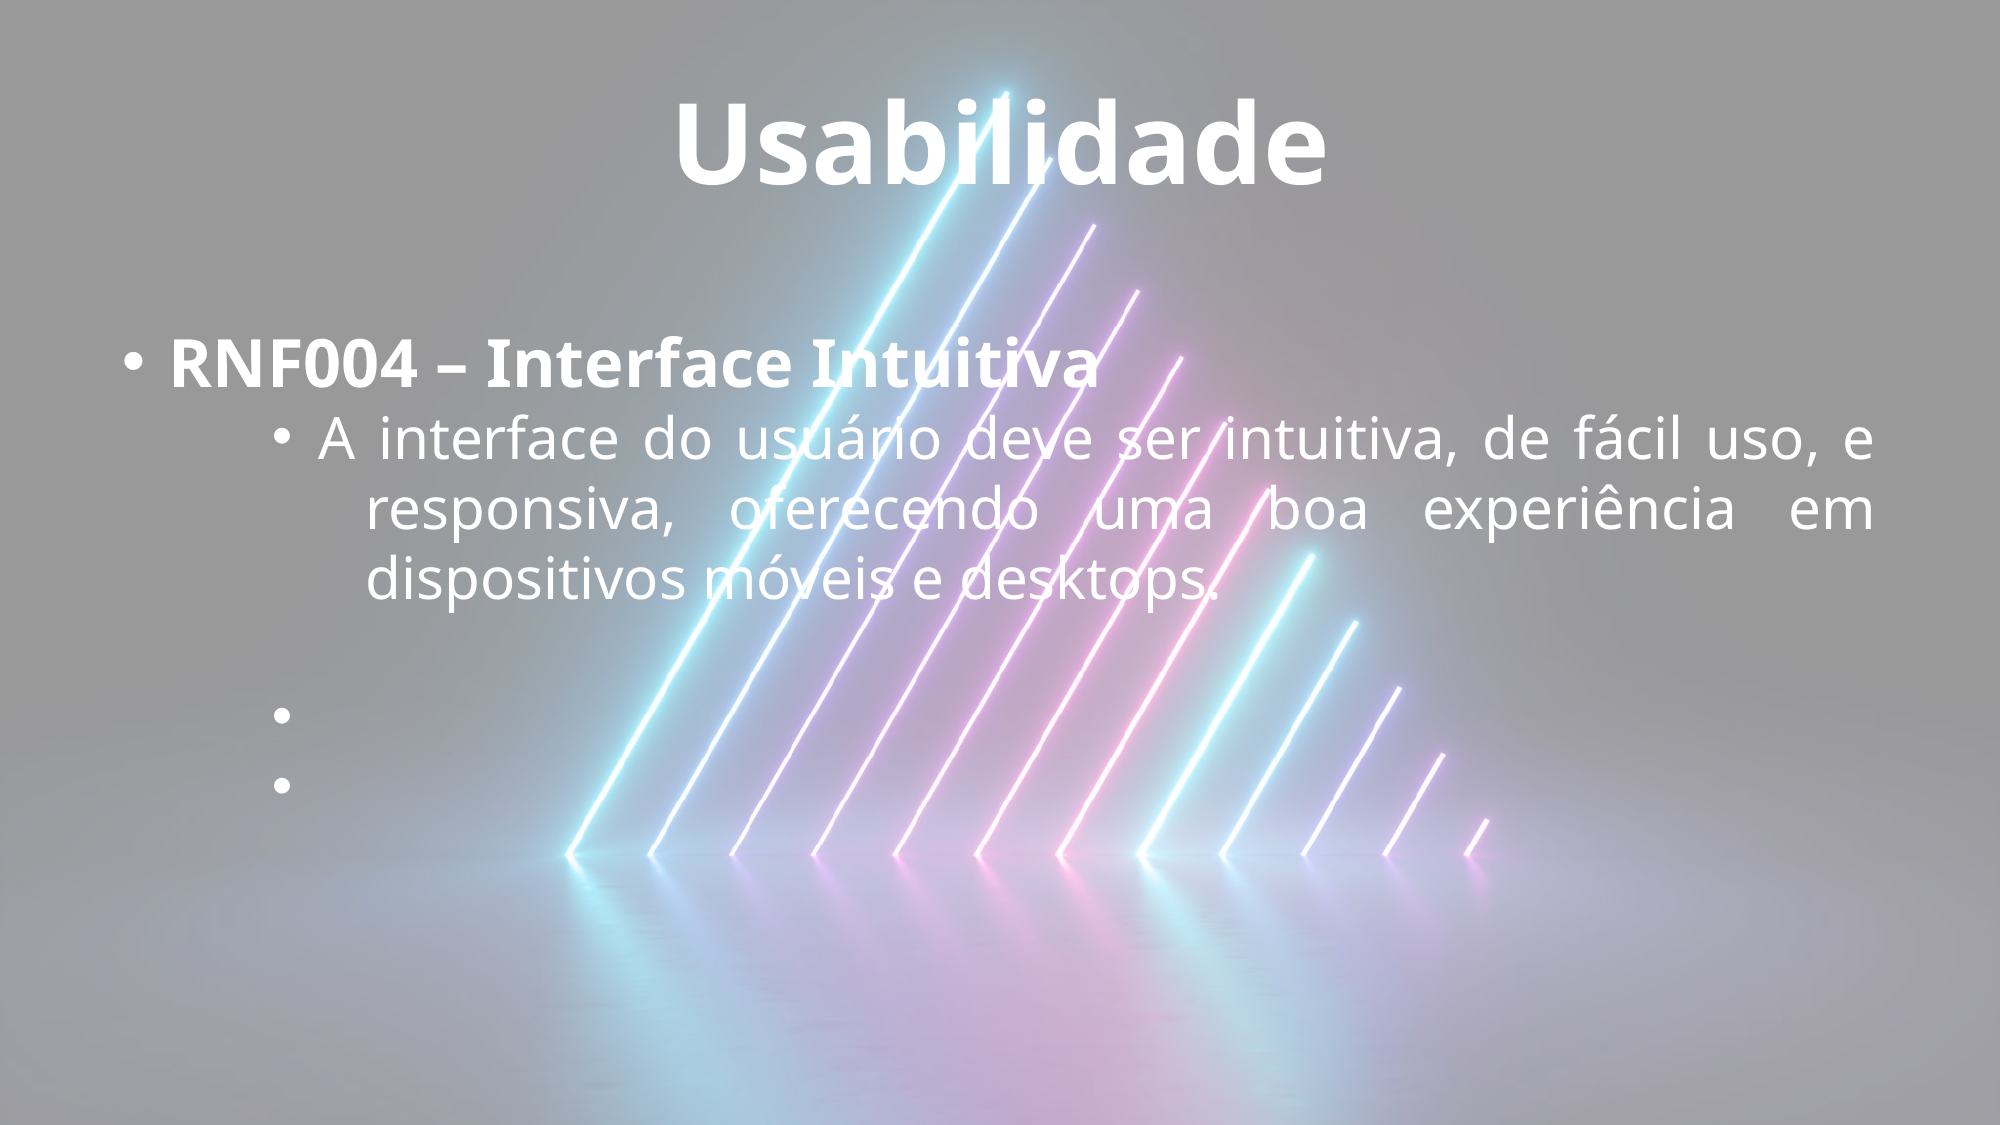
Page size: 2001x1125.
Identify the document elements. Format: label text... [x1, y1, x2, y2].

text_box RNF004 – Interface Intuitiva A interface do usuário deve ser intuitiva, de fácil uso, e responsiva, oferecendo uma boa experiência em dispositivos móveis e desktops. [106, 313, 1891, 834]
text_box Usabilidade [284, 64, 1716, 217]
picture [0, 0, 2000, 1125]
